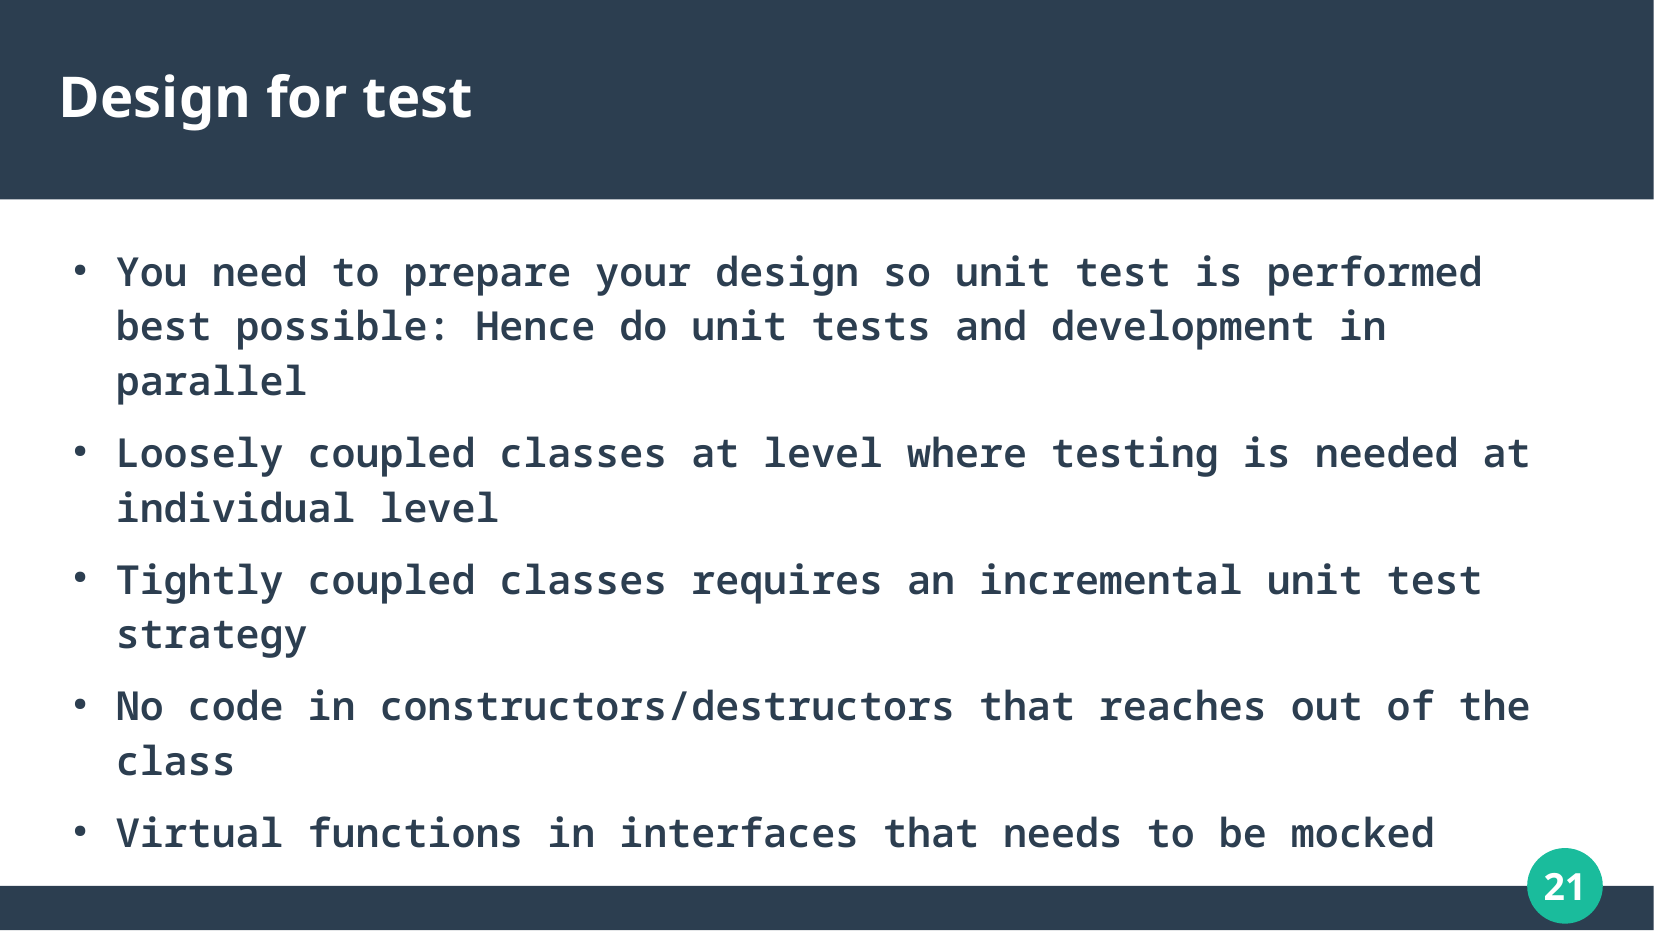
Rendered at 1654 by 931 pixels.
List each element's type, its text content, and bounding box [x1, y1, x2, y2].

list You need to prepare your design so unit test is performed best possible: Hence do unit tests and development in parallel Loosely coupled classes at level where testing is needed at individual level Tightly coupled classes requires an incremental unit test strategy No code in constructors/destructors that reaches out of the class Virtual functions in interfaces that needs to be mocked [59, 243, 1595, 864]
title Design for test [59, 37, 1595, 155]
